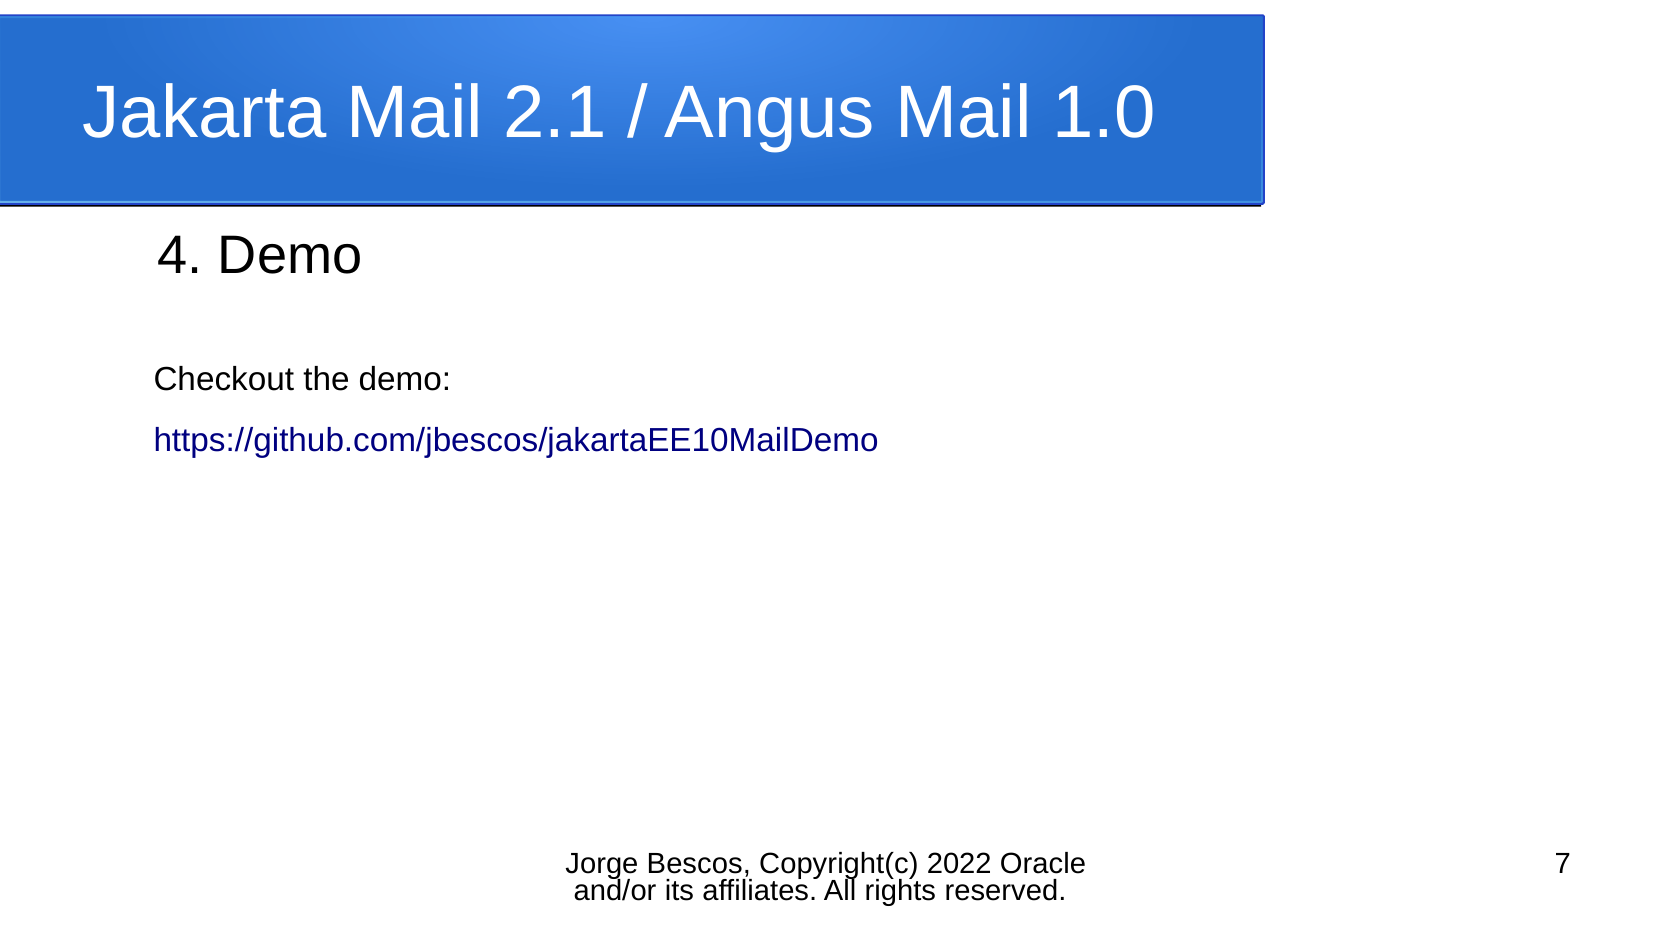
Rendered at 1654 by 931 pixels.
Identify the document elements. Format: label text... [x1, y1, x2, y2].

title Jakarta Mail 2.1 / Angus Mail 1.0 [82, 35, 1235, 189]
list 4. Demo [82, 224, 1571, 360]
list Checkout the demo: https://github.com/jbescos/jakartaEE10MailDemo [82, 360, 1571, 764]
